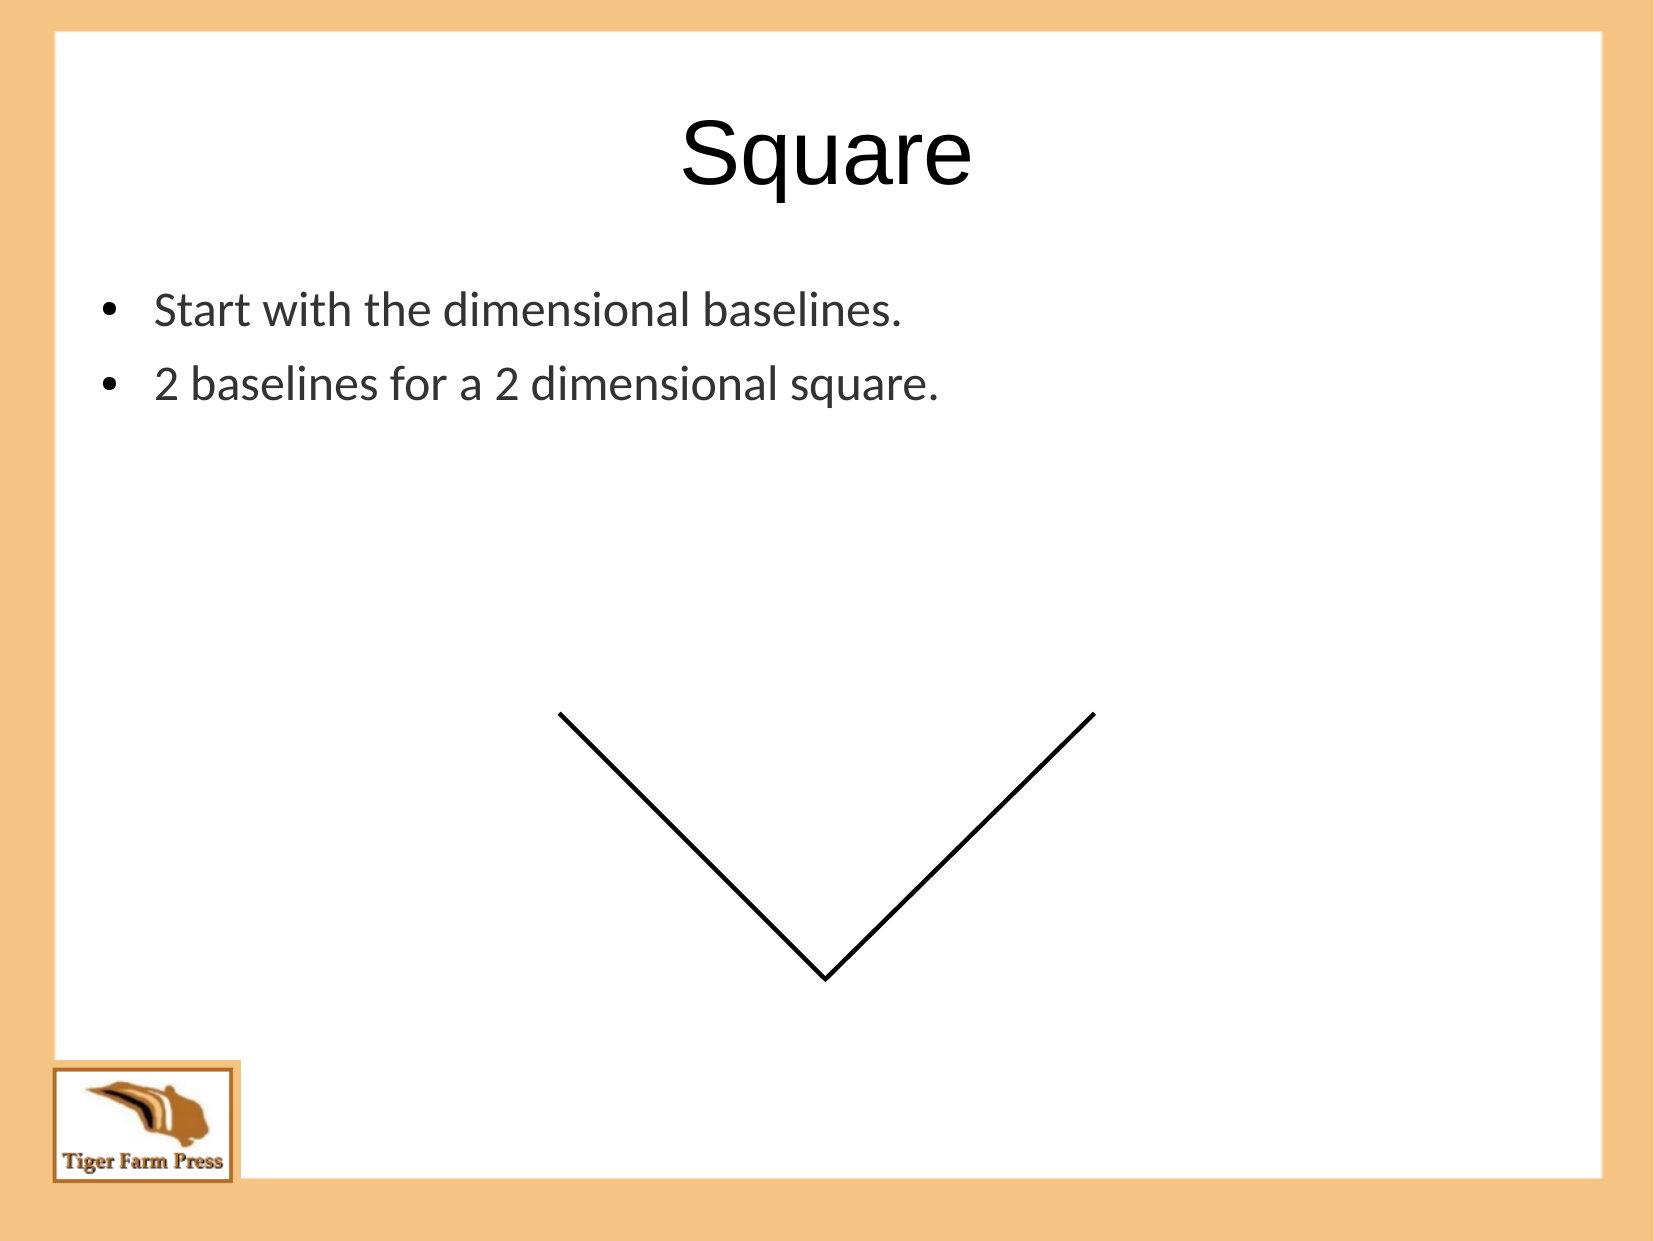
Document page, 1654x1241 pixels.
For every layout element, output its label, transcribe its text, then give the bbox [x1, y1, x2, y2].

title Square [82, 49, 1572, 257]
picture [0, 0, 1654, 1241]
list Start with the dimensional baselines. 2 baselines for a 2 dimensional square. [82, 290, 1572, 1109]
